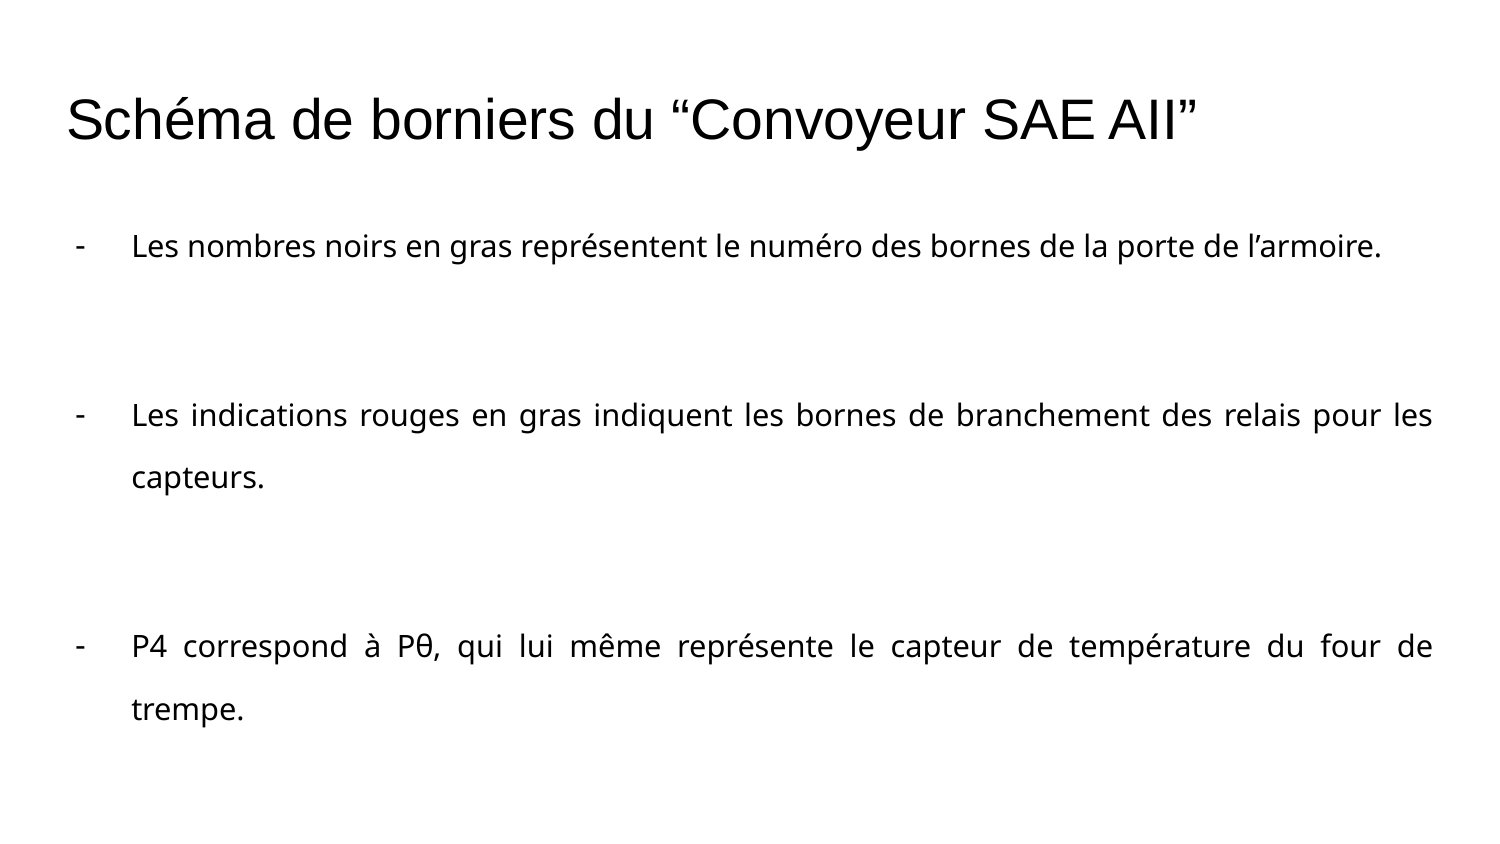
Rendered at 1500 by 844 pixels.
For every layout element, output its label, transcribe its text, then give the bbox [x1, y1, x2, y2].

list Les nombres noirs en gras représentent le numéro des bornes de la porte de l’armoire. Les indications rouges en gras indiquent les bornes de branchement des relais pour les capteurs. P4 correspond à Pθ, qui lui même représente le capteur de température du four de trempe. [51, 189, 1449, 750]
title Schéma de borniers du “Convoyeur SAE AII” [51, 72, 1449, 167]
